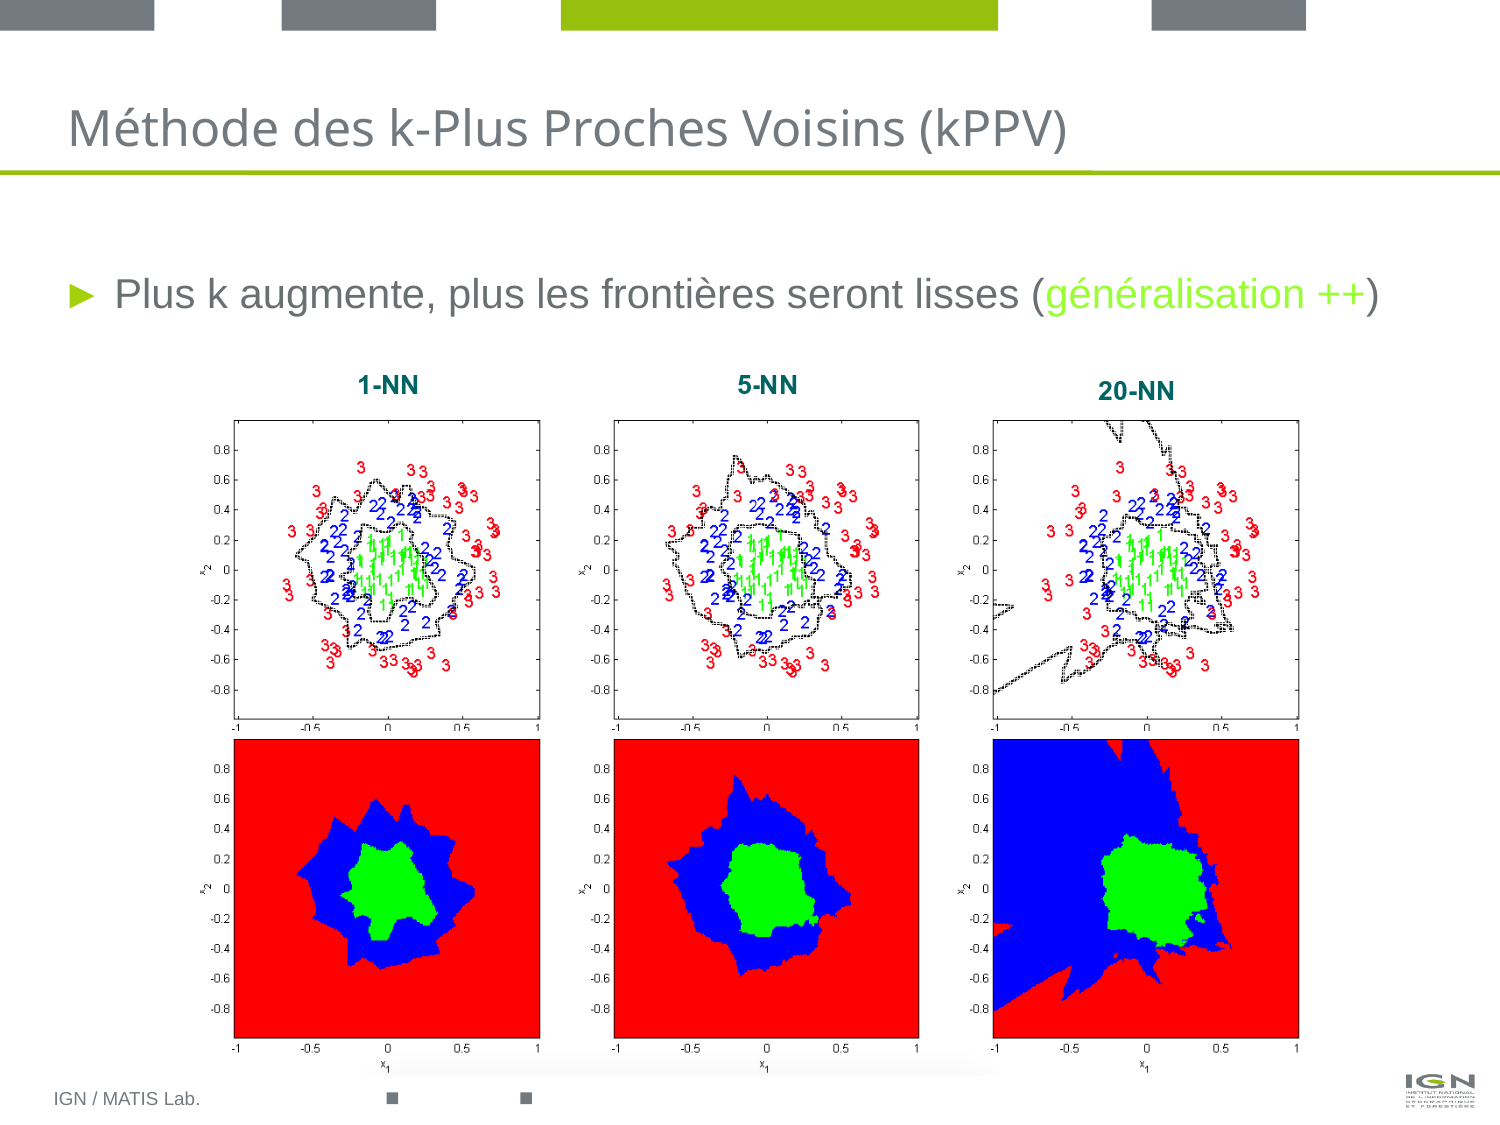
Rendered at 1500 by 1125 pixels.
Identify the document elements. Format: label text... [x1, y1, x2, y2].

text_box IGN / MATIS Lab. [38, 1067, 514, 1125]
text_box Méthode des k-Plus Proches Voisins (kPPV) [53, 80, 1425, 173]
picture [1404, 1074, 1475, 1108]
text_box ► Plus k augmente, plus les frontières seront lisses (généralisation ++) [46, 259, 1429, 500]
picture [200, 366, 1311, 1075]
